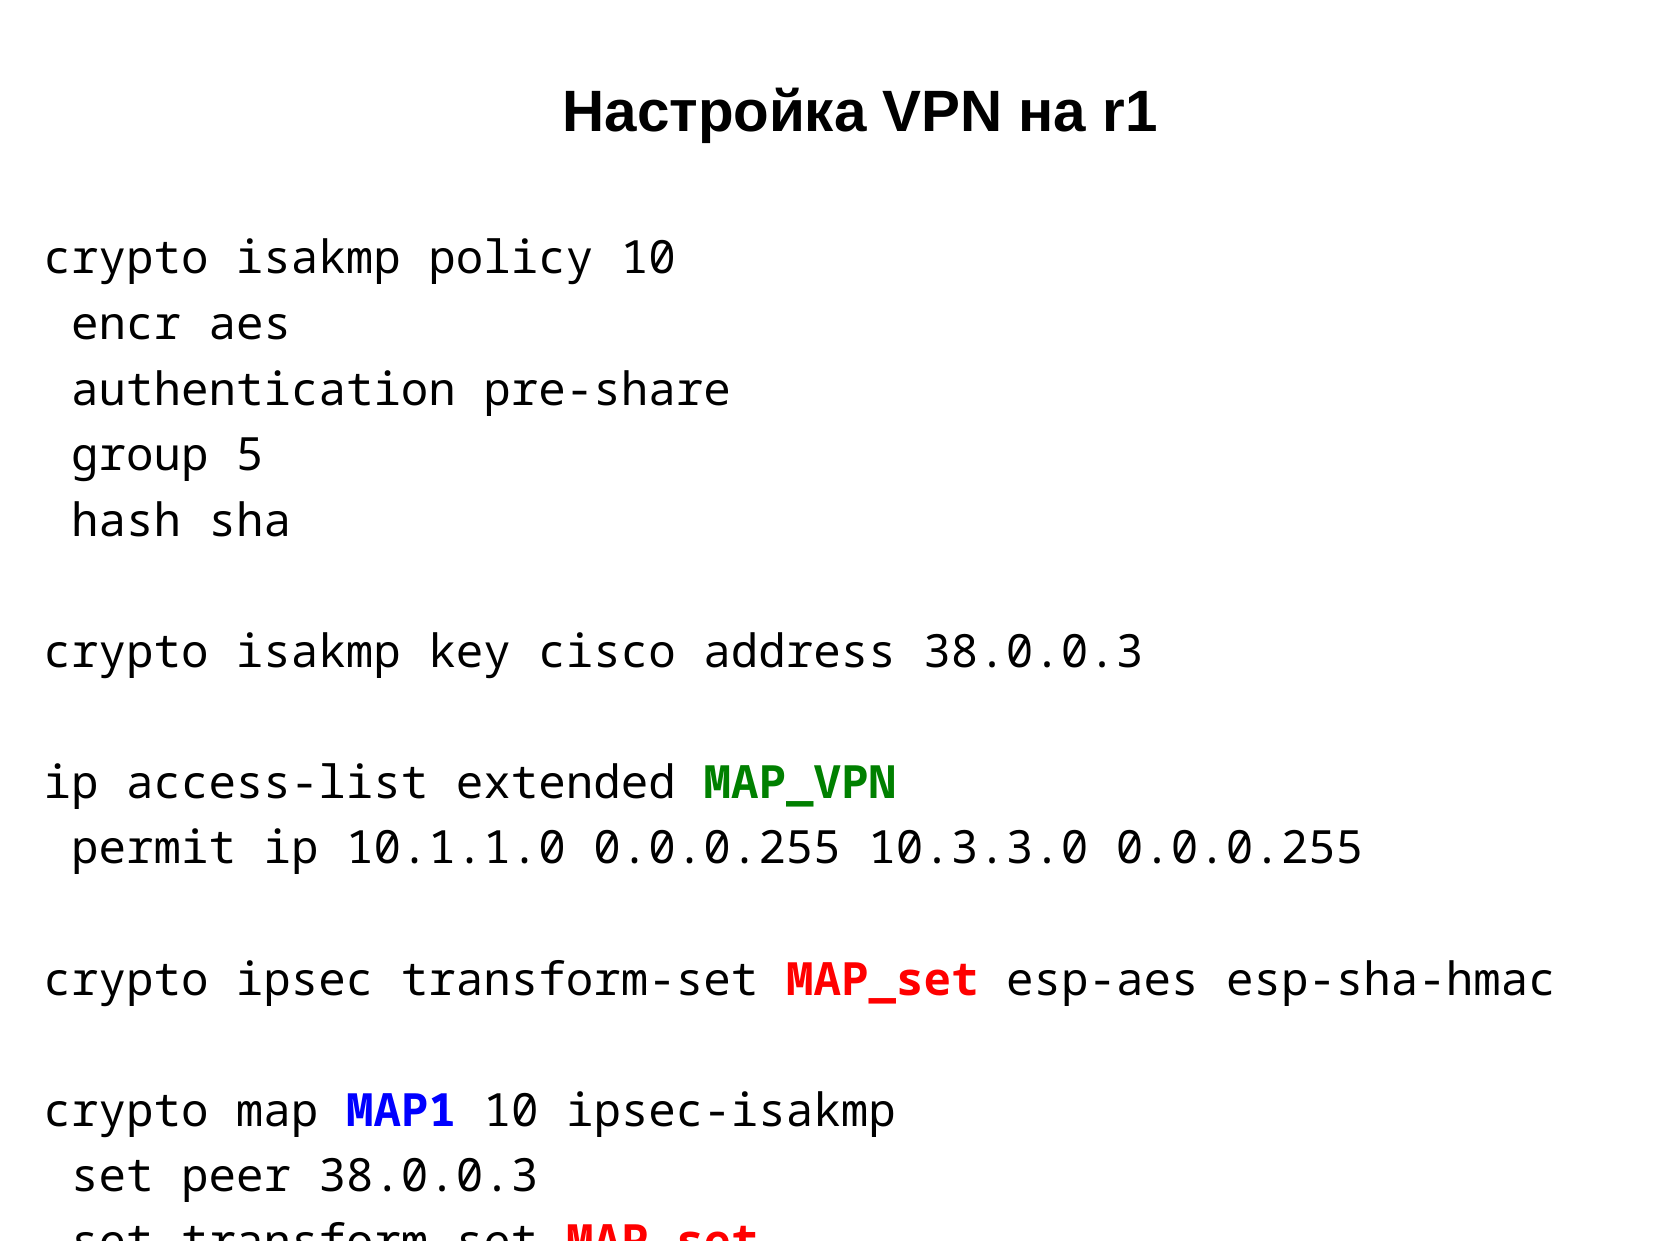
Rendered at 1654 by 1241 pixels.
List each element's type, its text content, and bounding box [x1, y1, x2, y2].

list crypto isakmp policy 10 encr aes authentication pre-share group 5 hash sha crypto isakmp key cisco address 38.0.0.3 ip access-list extended MAP_VPN permit ip 10.1.1.0 0.0.0.255 10.3.3.0 0.0.0.255 crypto ipsec transform-set MAP_set esp-aes esp-sha-hmac crypto map MAP1 10 ipsec-isakmp set peer 38.0.0.3 set transform-set MAP_set match address MAP_VPN interface FastEthernet0/0 crypto map MAP1 [37, 225, 1613, 1198]
text_box Настройка VPN на r1 [123, 41, 1597, 151]
